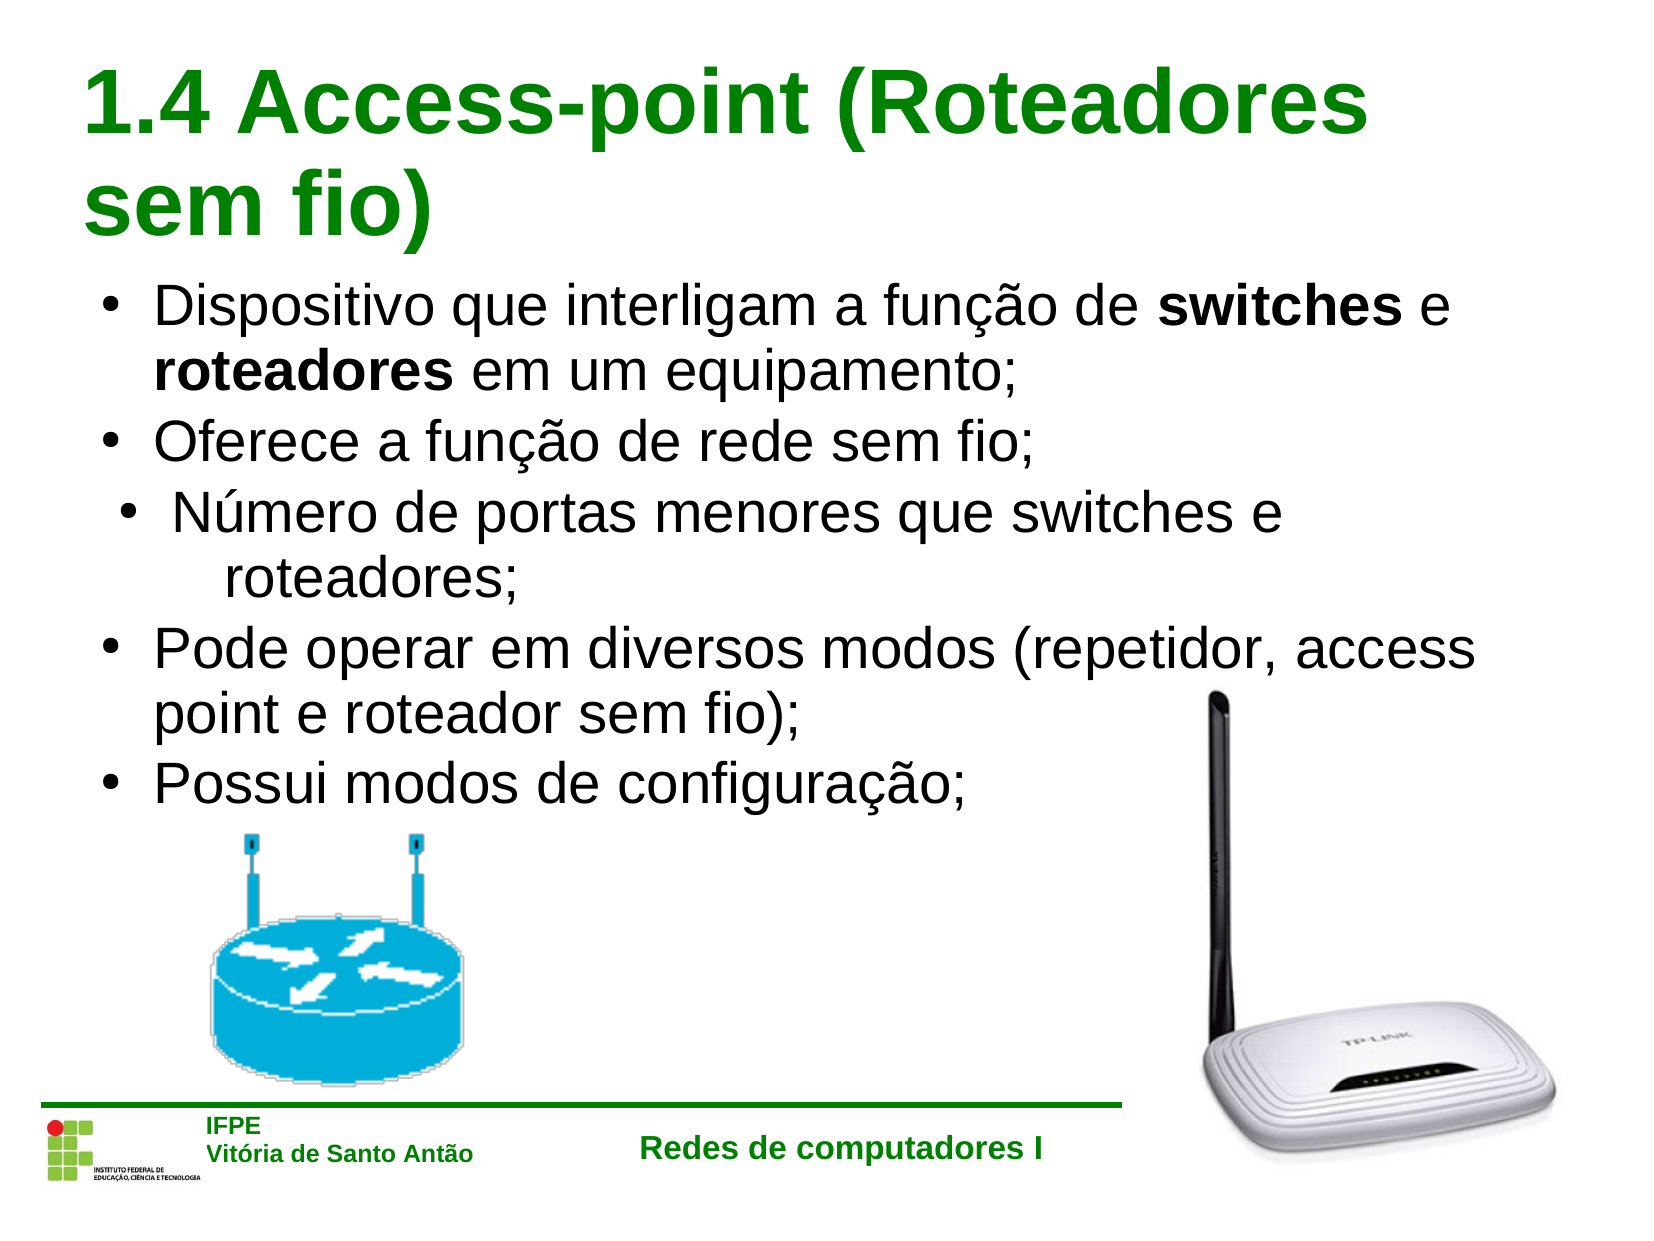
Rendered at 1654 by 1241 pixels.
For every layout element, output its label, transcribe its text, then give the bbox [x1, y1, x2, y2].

picture [39, 1111, 207, 1191]
picture [206, 824, 470, 1093]
title 1.4 Access-point (Roteadores sem fio) [82, 49, 1571, 257]
list Dispositivo que interligam a função de switches e roteadores em um equipamento; Oferece a função de rede sem fio; Número de portas menores que switches e roteadores; Pode operar em diversos modos (repetidor, access point e roteador sem fio); Possui modos de configuração; [82, 272, 1571, 1091]
picture [1122, 677, 1626, 1182]
